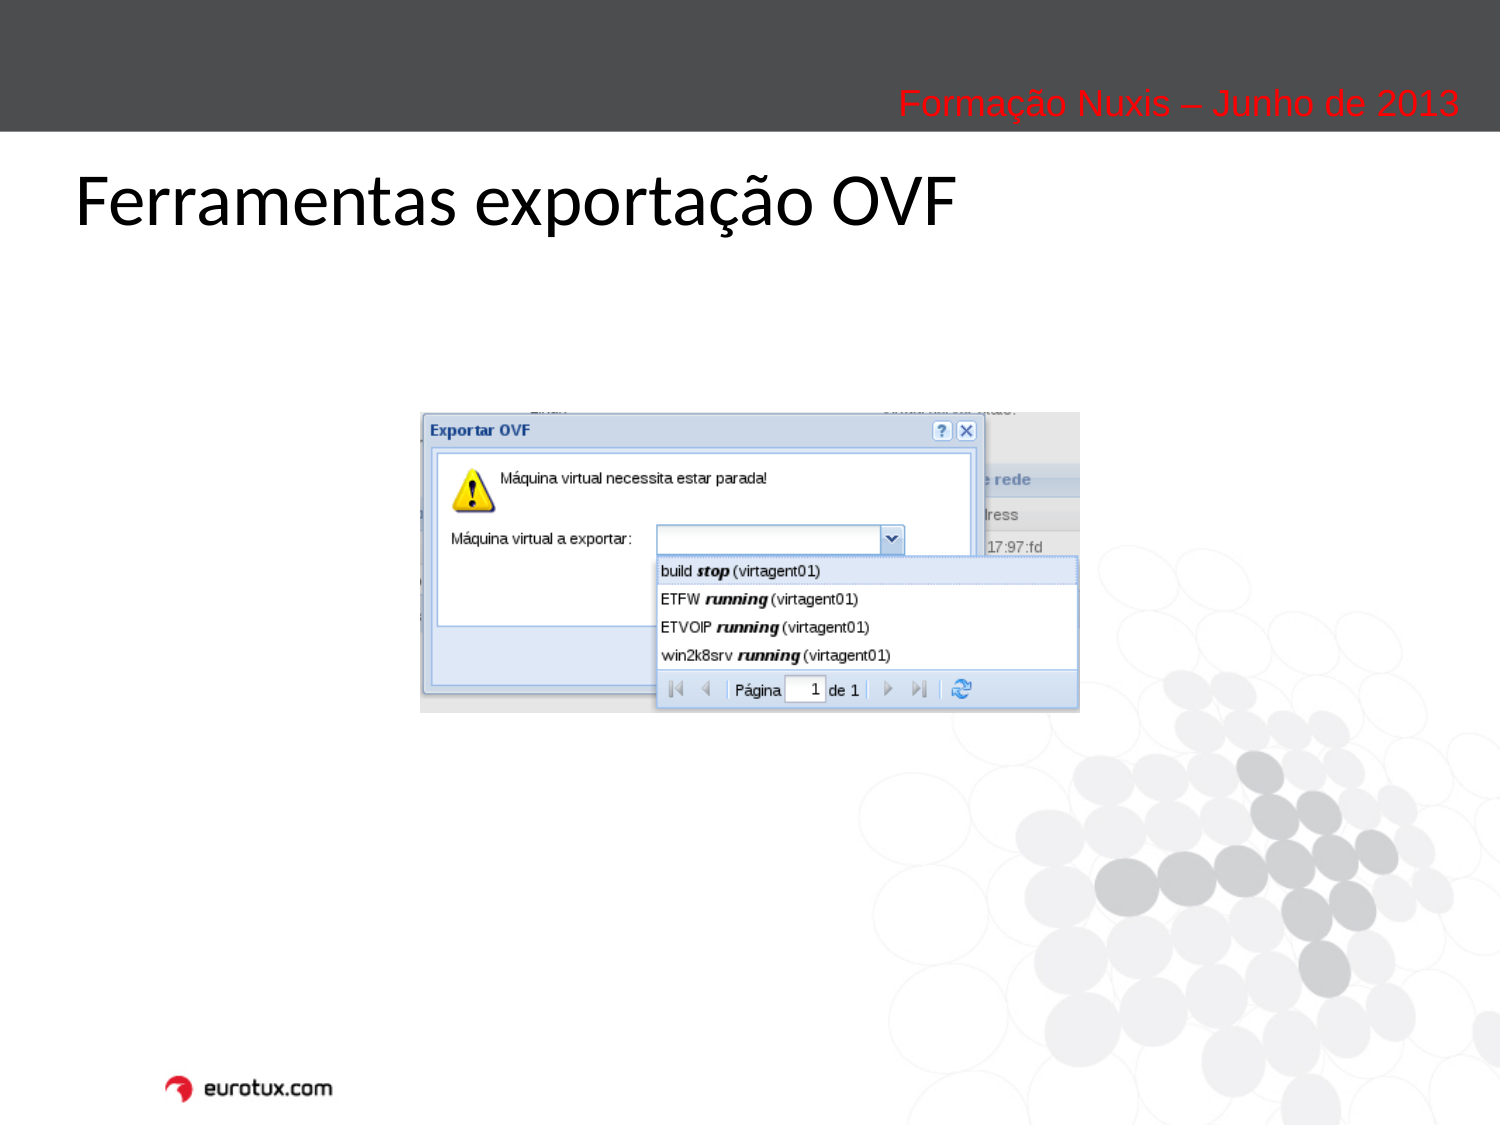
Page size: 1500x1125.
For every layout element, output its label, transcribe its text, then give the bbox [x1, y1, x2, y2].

title Ferramentas exportação OVF [75, 112, 1425, 301]
picture [0, 0, 1500, 1125]
